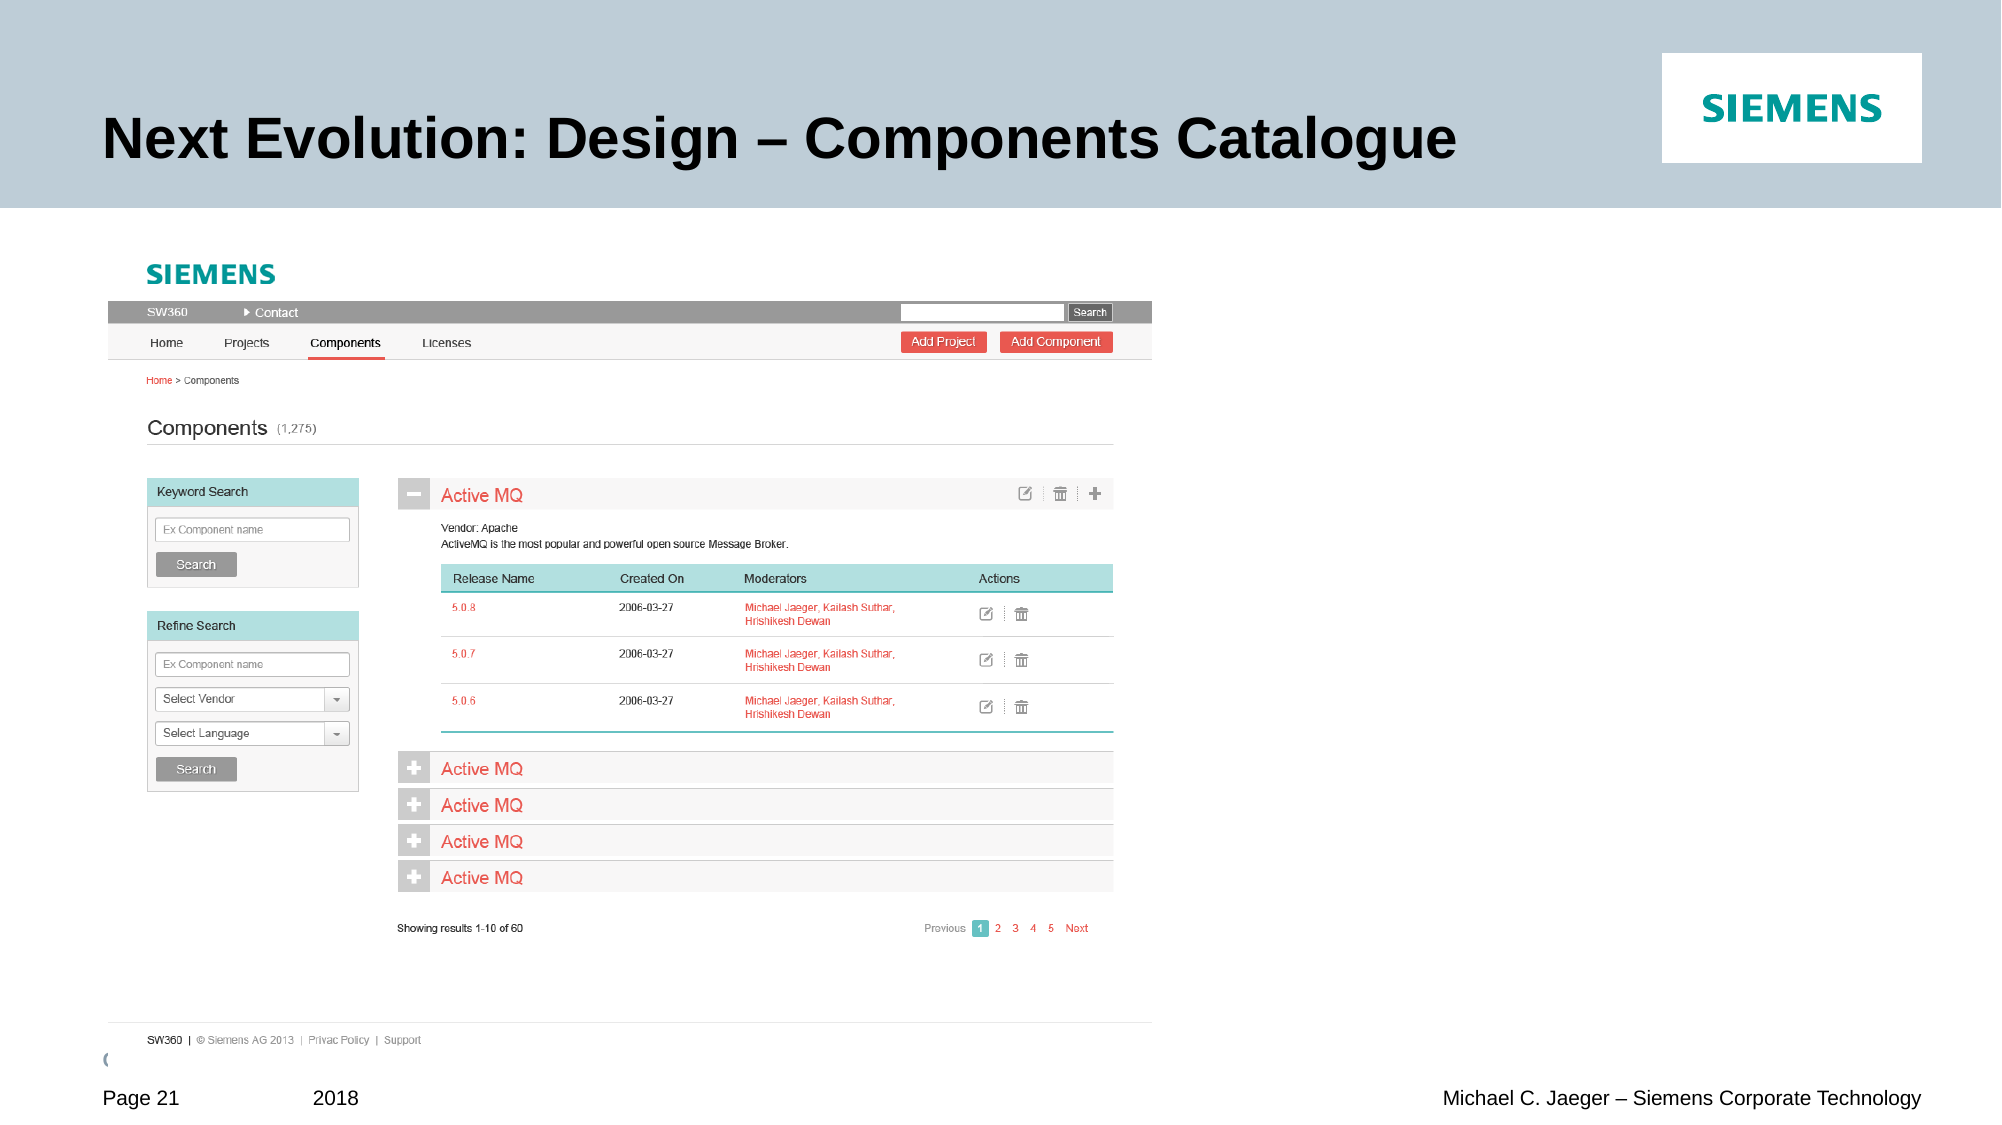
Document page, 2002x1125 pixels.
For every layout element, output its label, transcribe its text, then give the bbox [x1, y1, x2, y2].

picture [108, 246, 1152, 1069]
text_box Next Evolution: Design – Components Catalogue [0, 0, 2001, 208]
